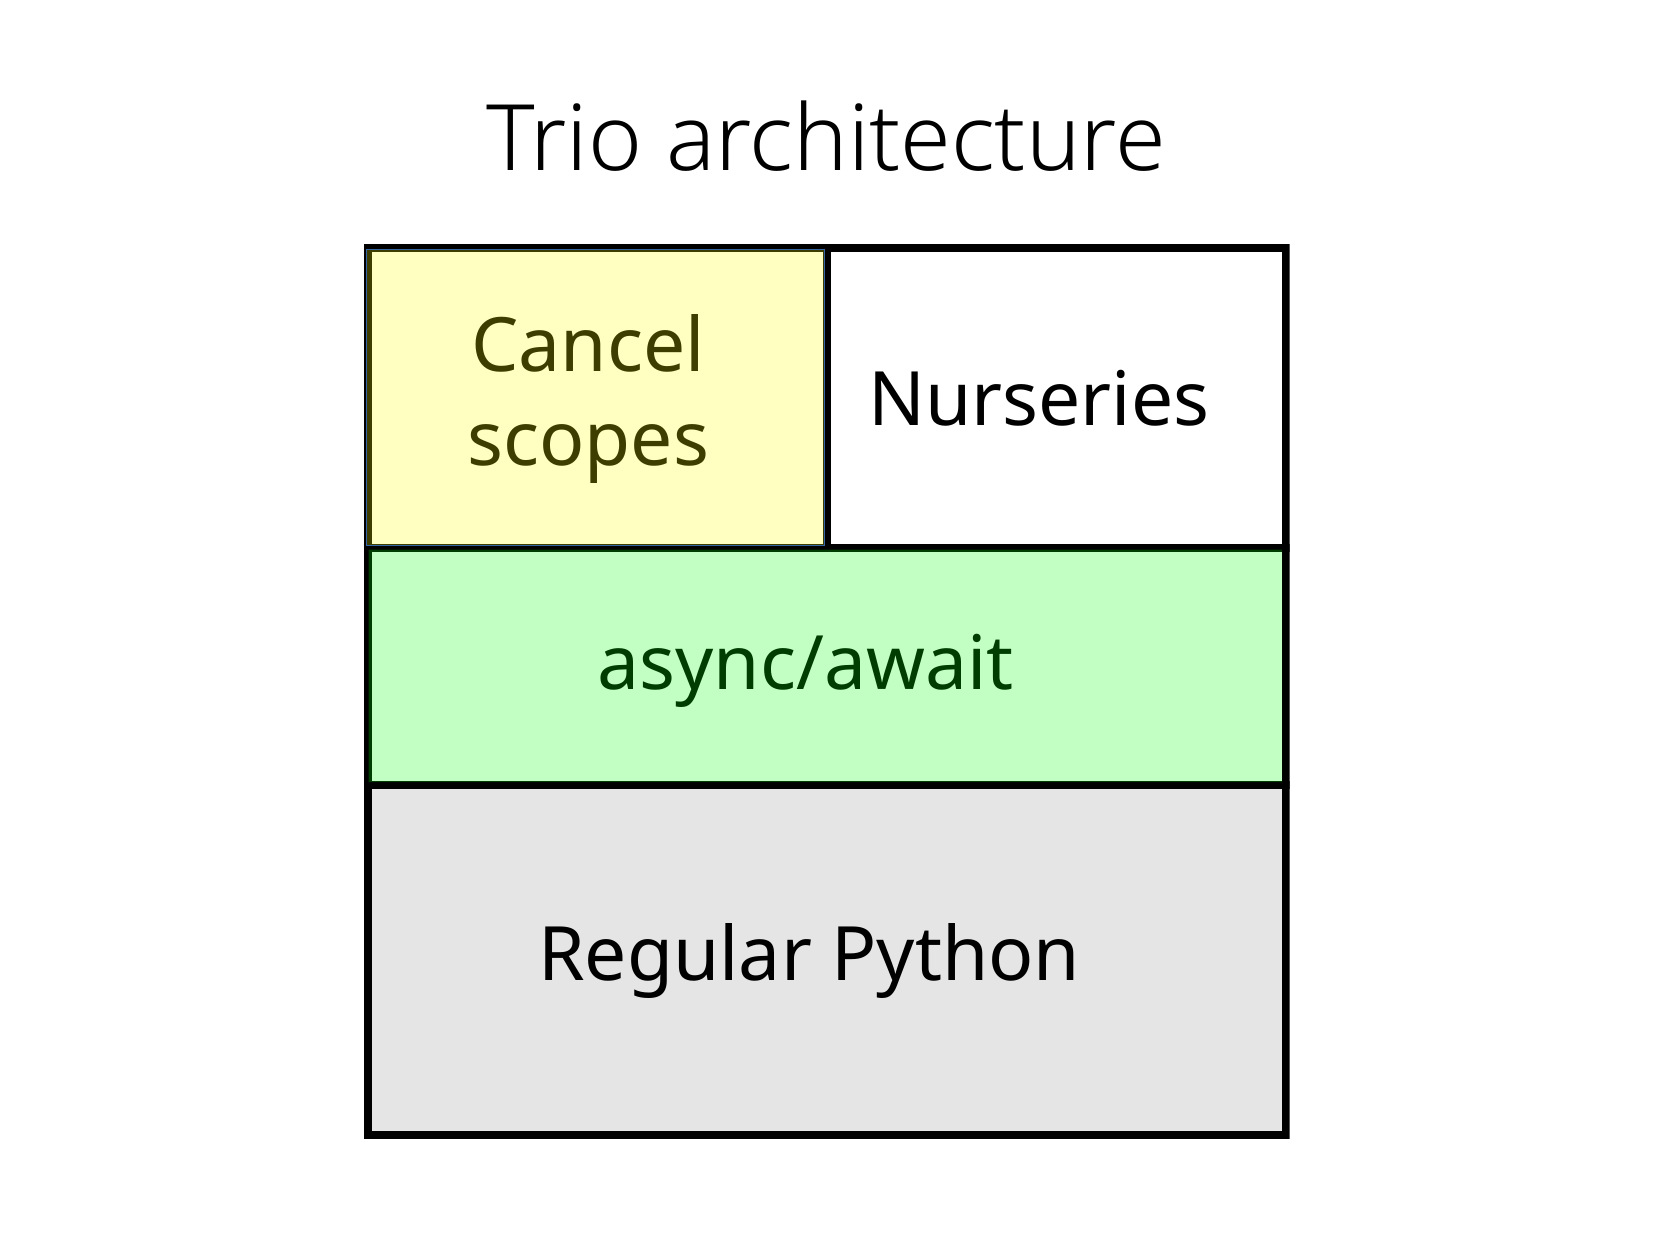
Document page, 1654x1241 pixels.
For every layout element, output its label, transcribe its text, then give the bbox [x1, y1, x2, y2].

text_box [368, 549, 1283, 783]
picture [363, 243, 1290, 1140]
text_box [366, 249, 825, 546]
title Trio architecture [82, 31, 1571, 239]
